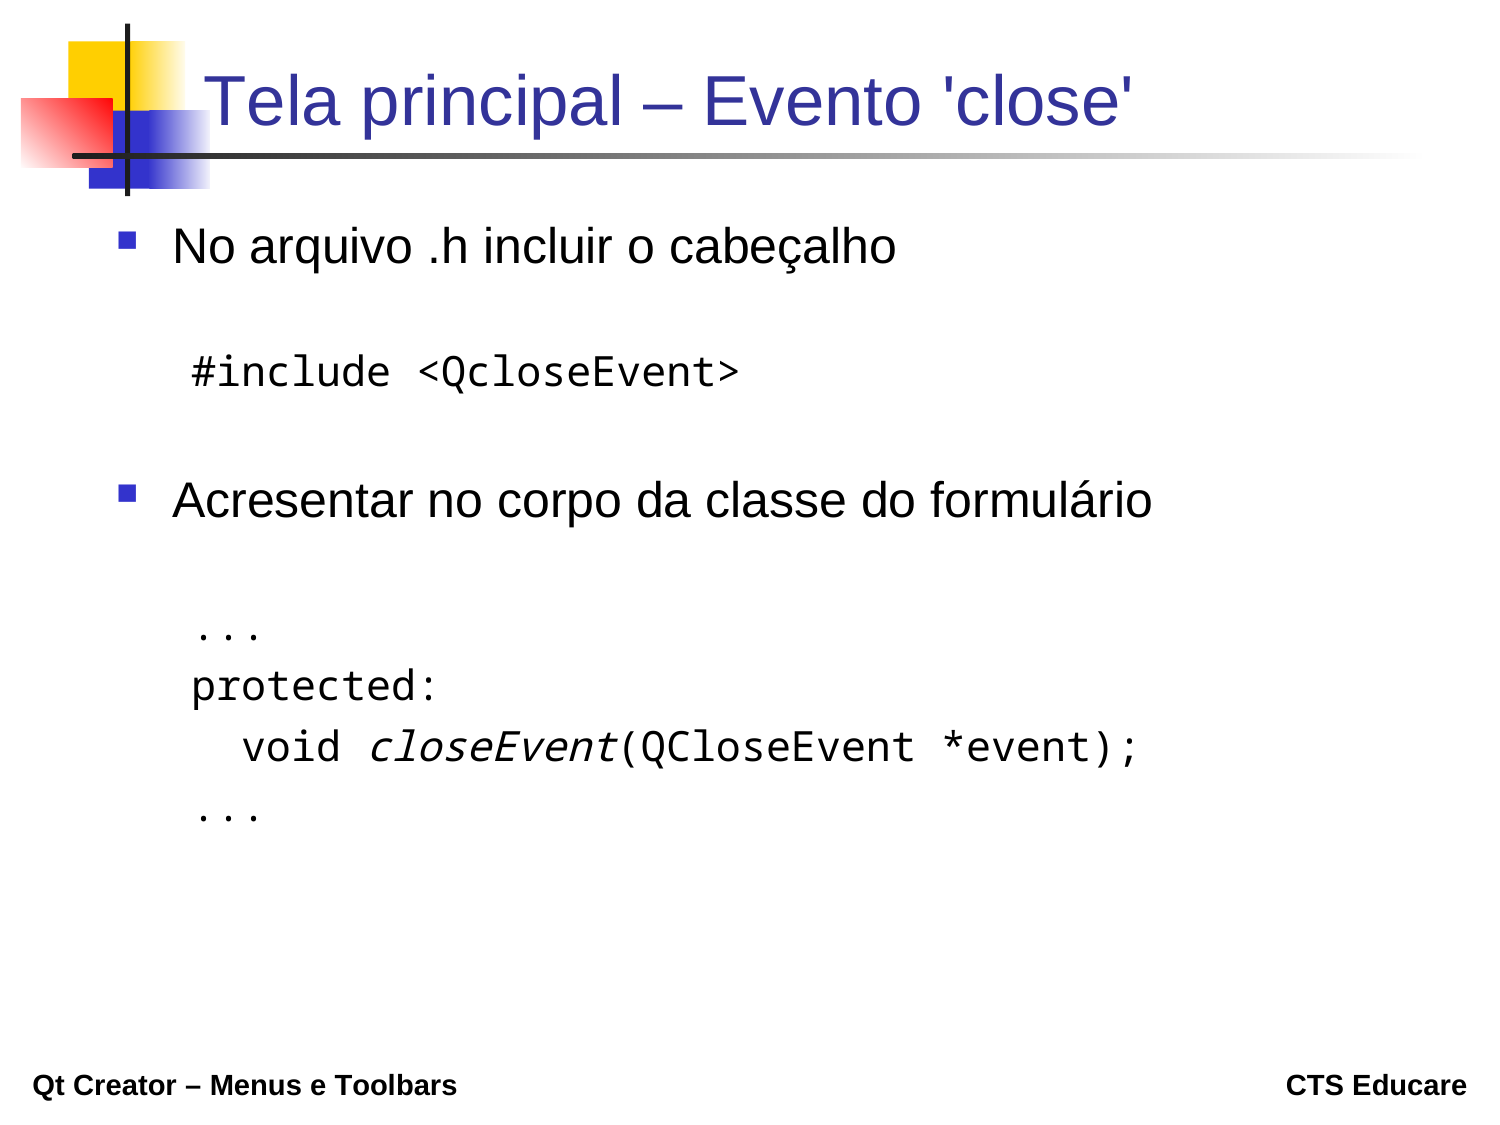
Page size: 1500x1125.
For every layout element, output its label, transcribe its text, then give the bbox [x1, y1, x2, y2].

title Tela principal – Evento 'close' [188, 46, 1468, 149]
list No arquivo .h incluir o cabeçalho #include <QcloseEvent> Acresentar no corpo da classe do formulário ... protected: void closeEvent(QCloseEvent *event); ... [100, 206, 1447, 1024]
